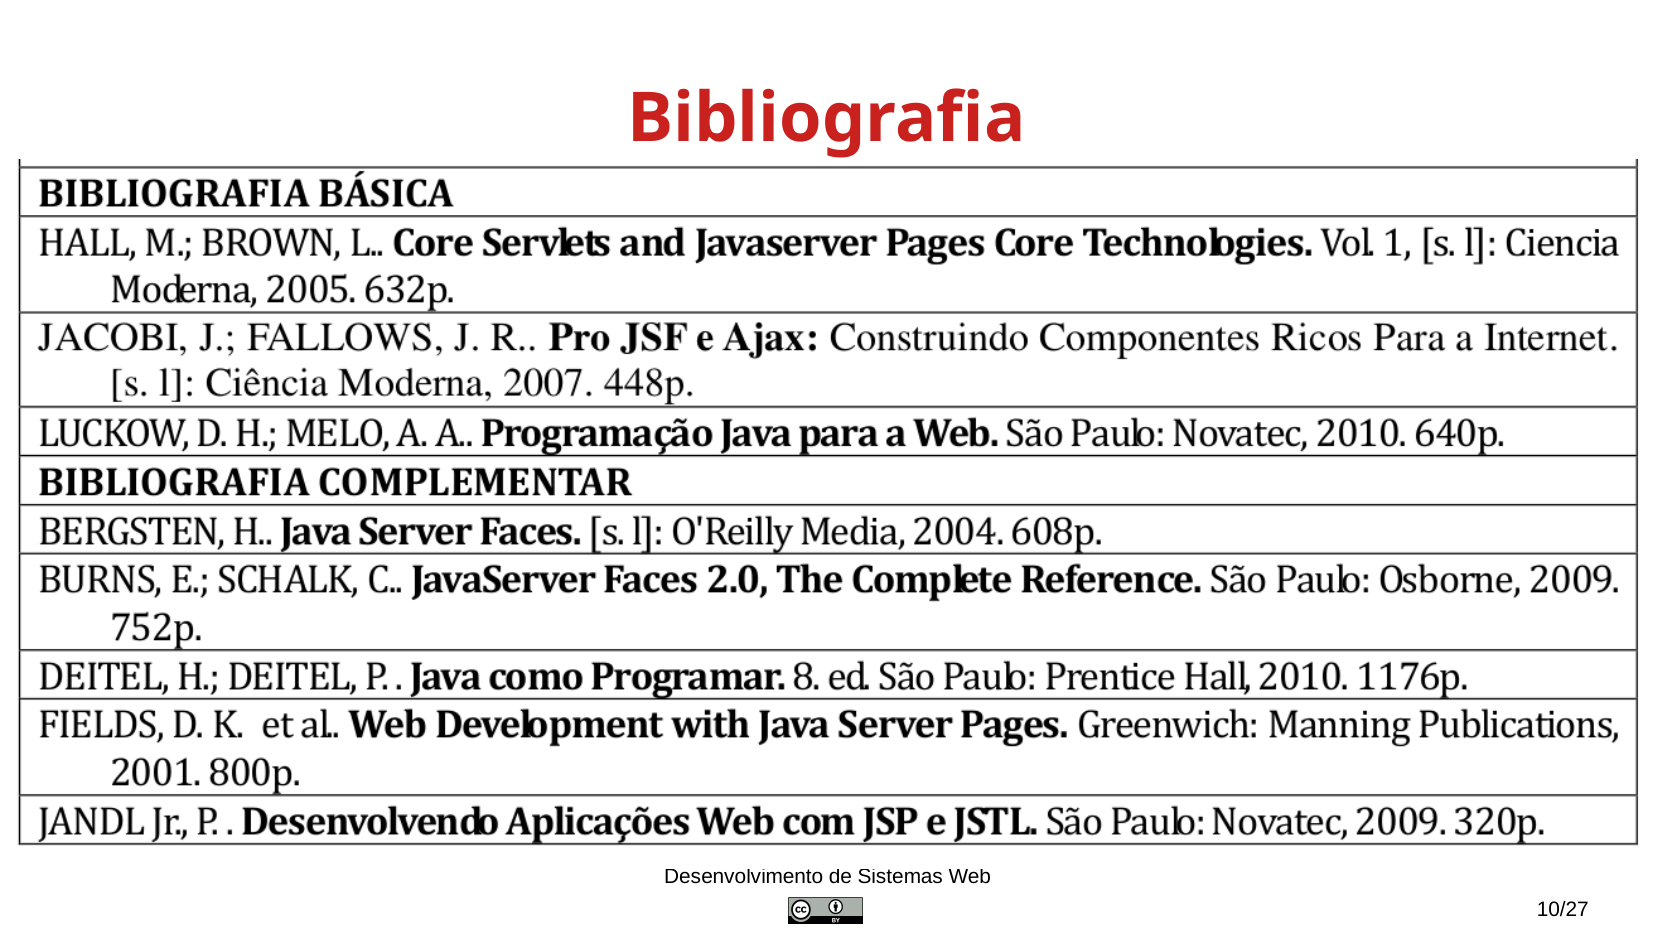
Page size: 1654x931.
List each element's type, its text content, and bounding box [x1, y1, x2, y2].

picture [788, 897, 863, 924]
title Bibliografia [82, 37, 1571, 159]
picture [5, 159, 1649, 869]
